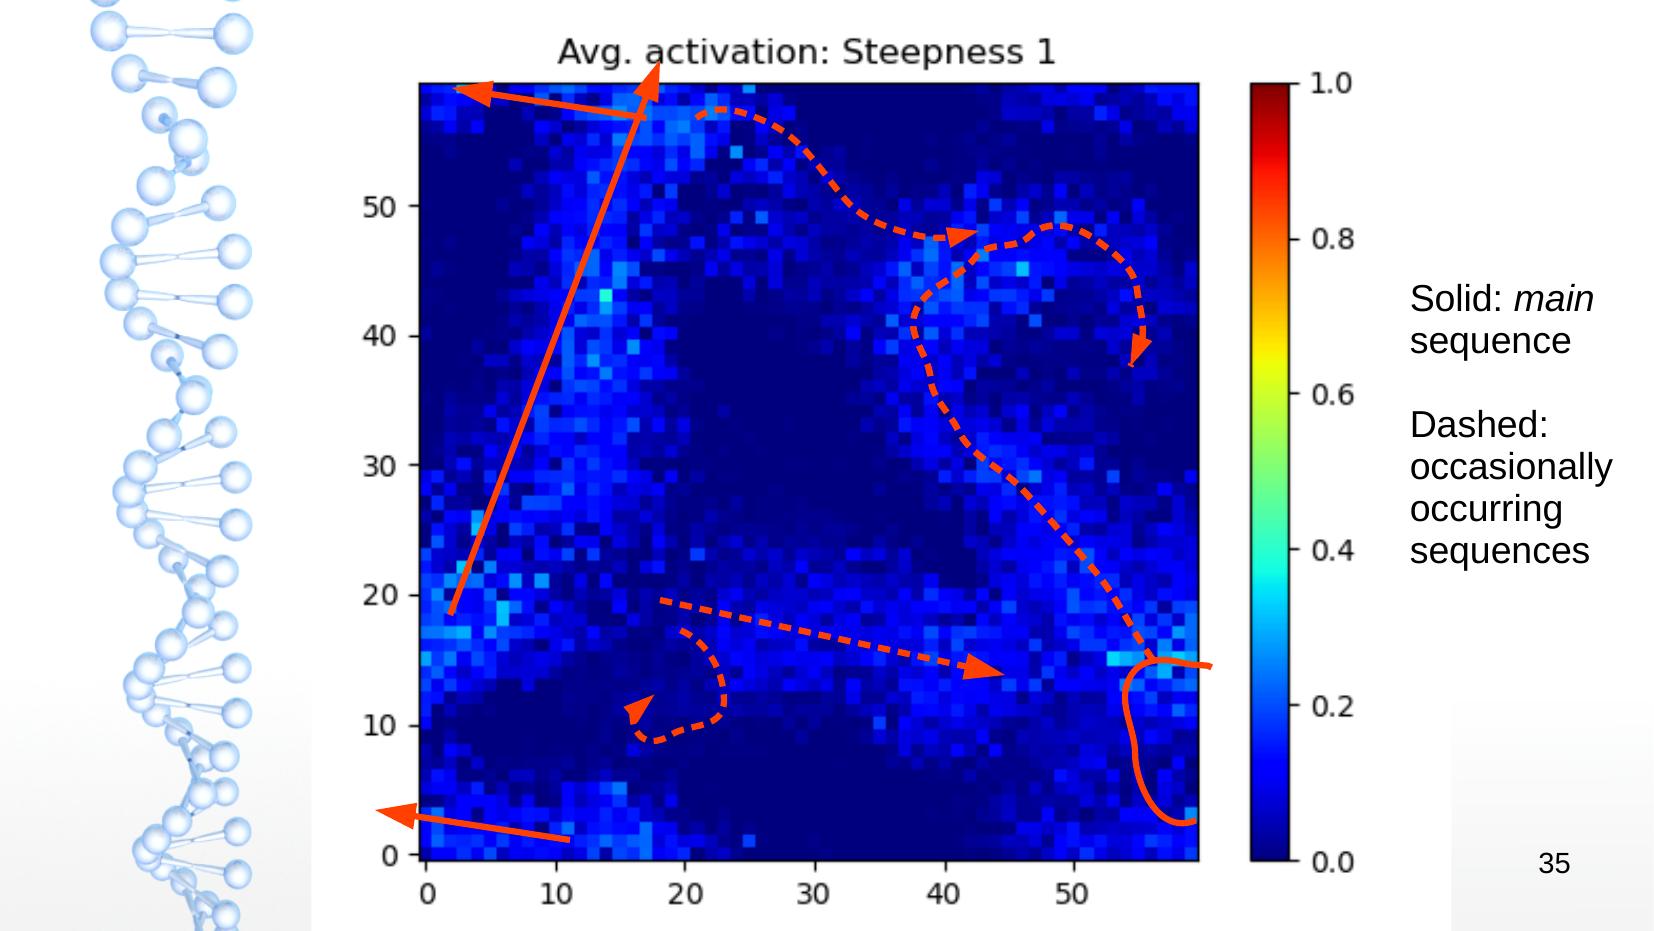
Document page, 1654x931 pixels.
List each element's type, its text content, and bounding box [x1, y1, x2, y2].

picture [0, 0, 1654, 931]
text_box Solid: main sequence Dashed: occasionally occurring sequences [1395, 270, 1639, 579]
